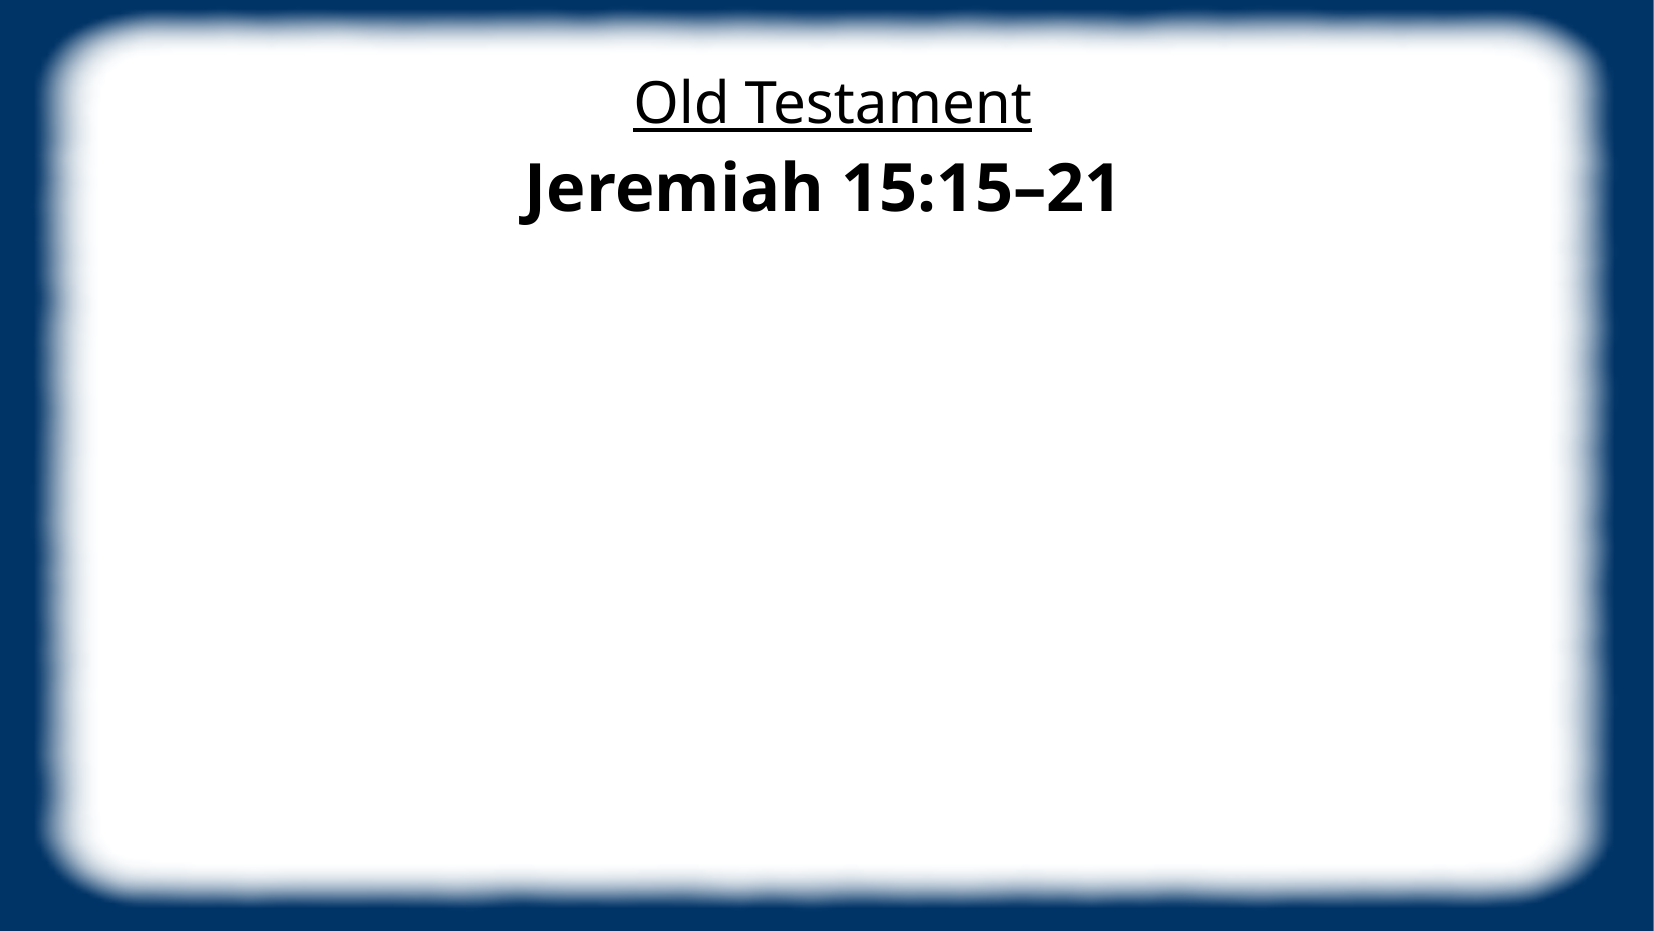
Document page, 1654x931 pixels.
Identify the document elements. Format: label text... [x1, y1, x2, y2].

picture [0, 0, 1654, 931]
text_box Old Testament Jeremiah 15:15–21 [105, 53, 1561, 235]
